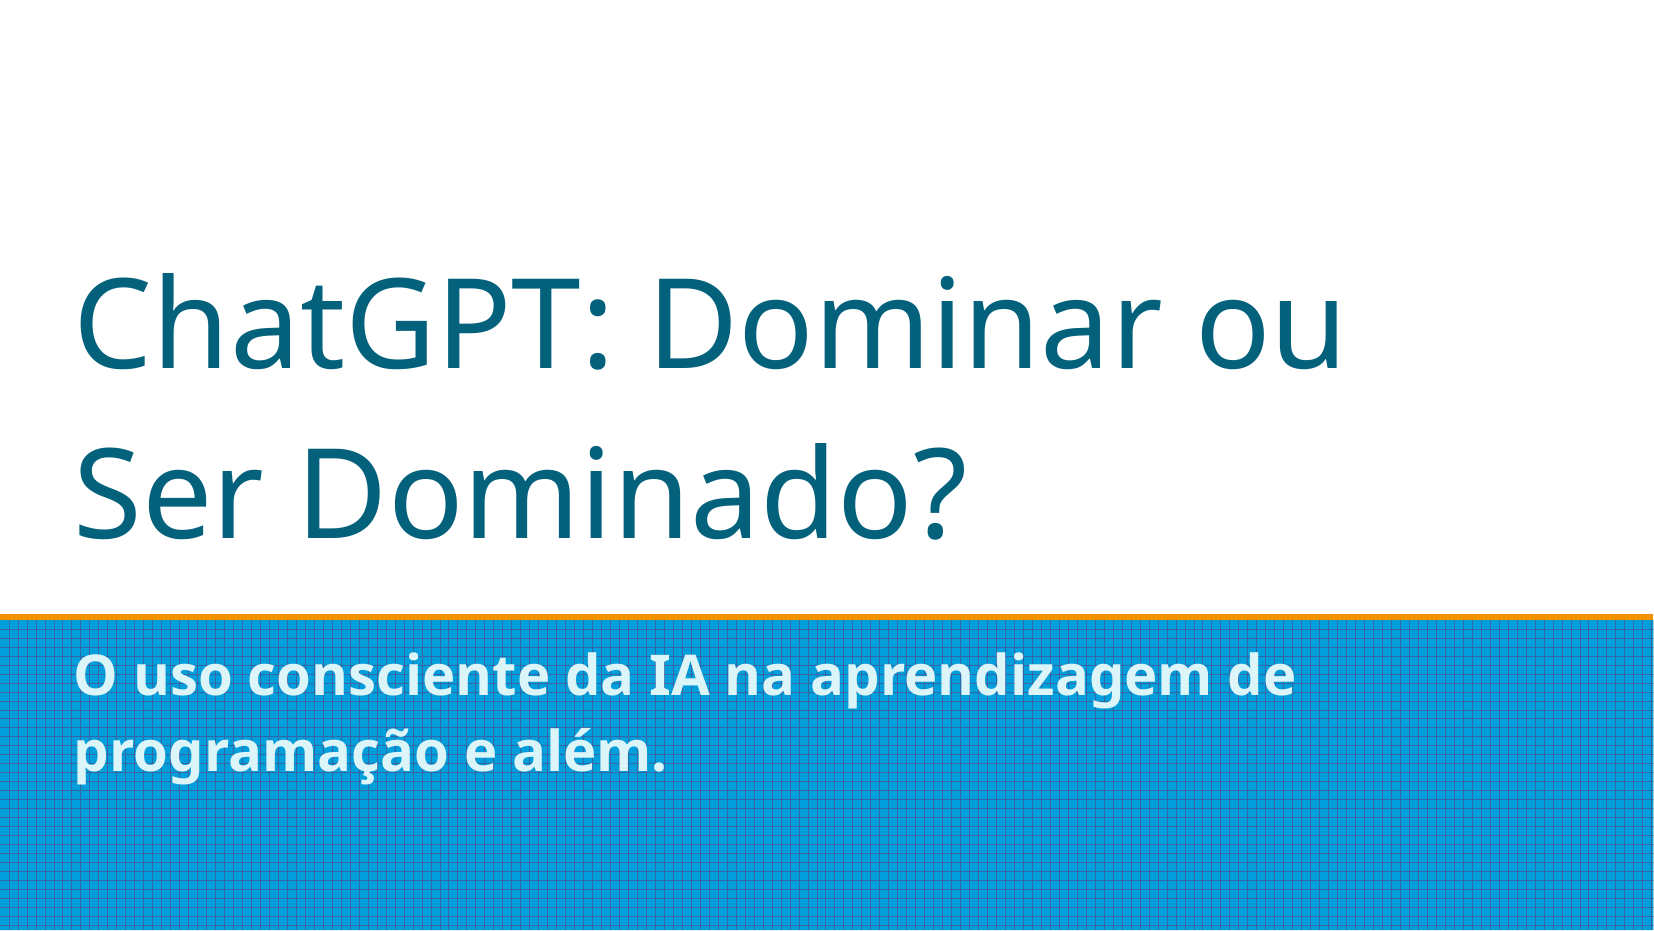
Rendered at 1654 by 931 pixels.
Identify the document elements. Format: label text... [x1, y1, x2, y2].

title ChatGPT: Dominar ou Ser Dominado? [73, 44, 1551, 576]
subtitle O uso consciente da IA na aprendizagem de programação e além. [73, 634, 1551, 827]
